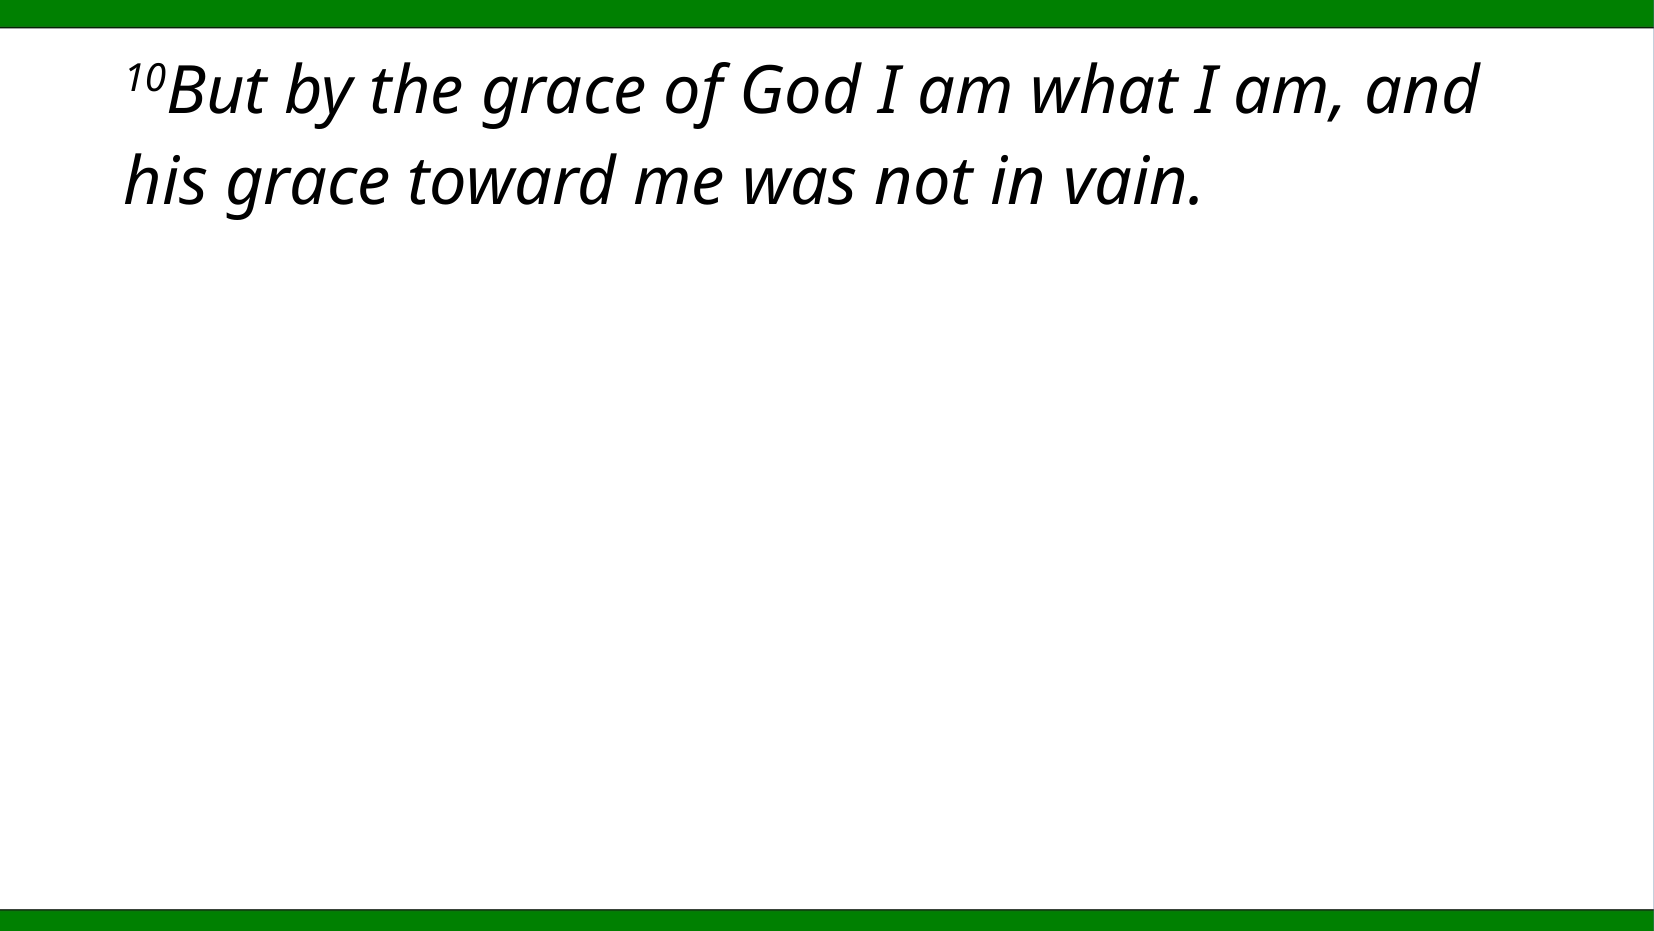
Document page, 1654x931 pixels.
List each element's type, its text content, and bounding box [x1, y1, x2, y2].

text_box 10But by the grace of God I am what I am, and his grace toward me was not in vain. [108, 35, 1546, 228]
picture [0, 0, 1654, 931]
